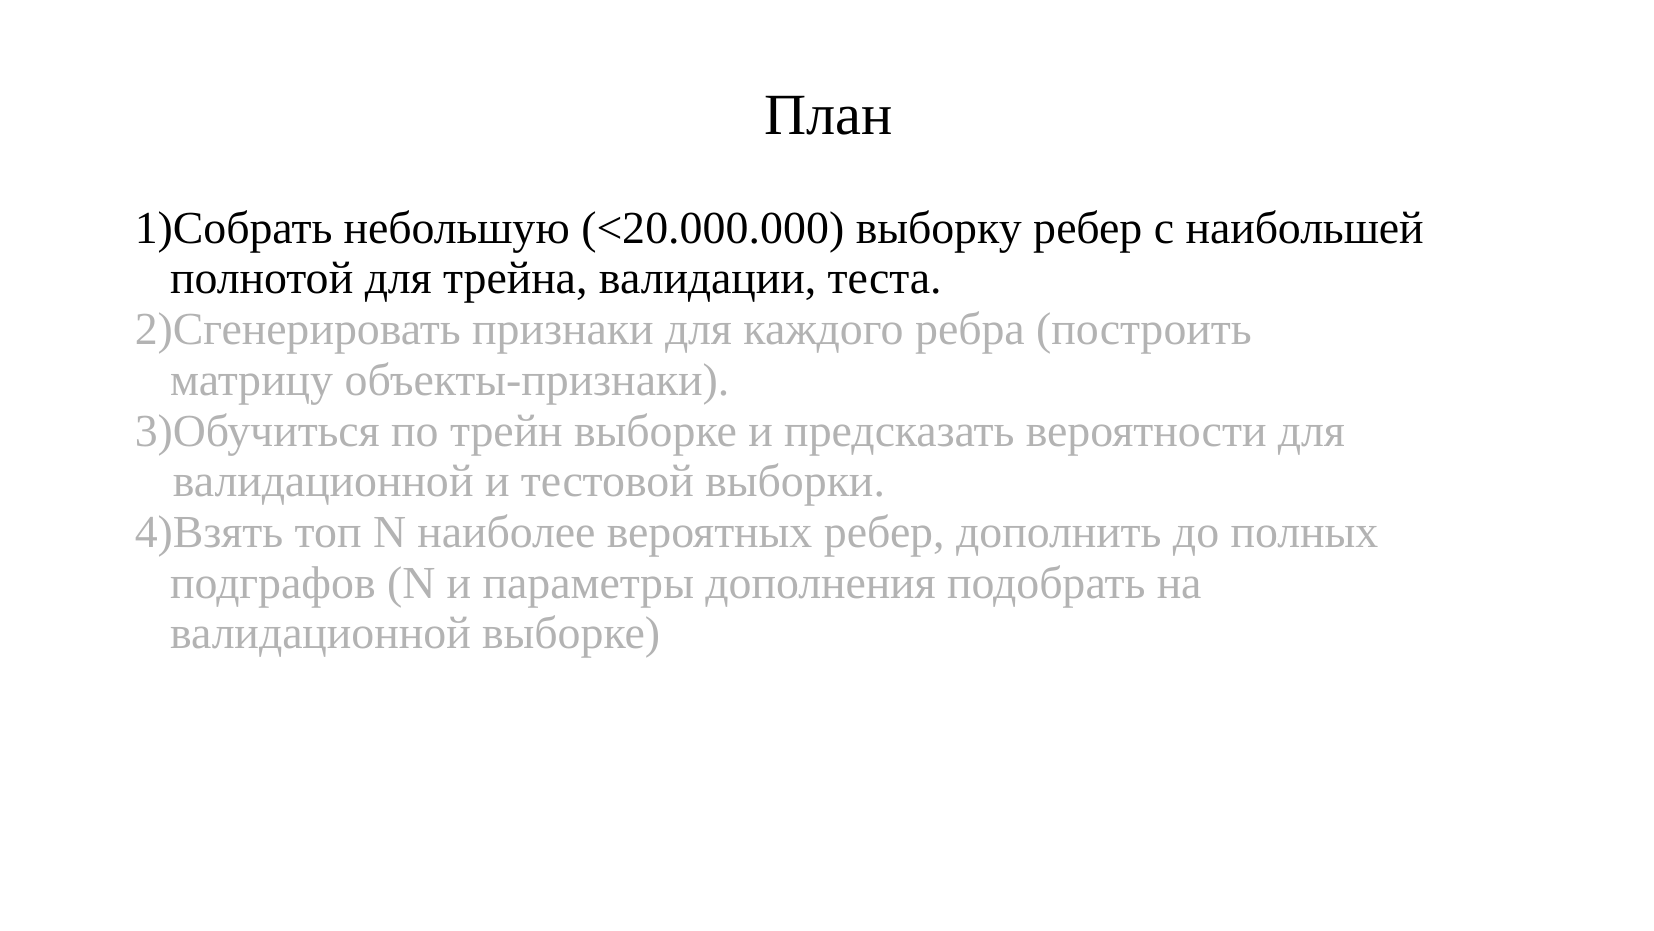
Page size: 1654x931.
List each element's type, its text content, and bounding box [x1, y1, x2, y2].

text_box Собрать небольшую (<20.000.000) выборку ребер с наибольшей полнотой для трейна, валидации, теста. Сгенерировать признаки для каждого ребра (построить матрицу объекты-признаки). Обучиться по трейн выборке и предсказать вероятности для валидационной и тестовой выборки. Взять топ N наиболее вероятных ребер, дополнить до полных подграфов (N и параметры дополнения подобрать на валидационной выборке) [120, 195, 1441, 670]
text_box План [750, 75, 908, 155]
